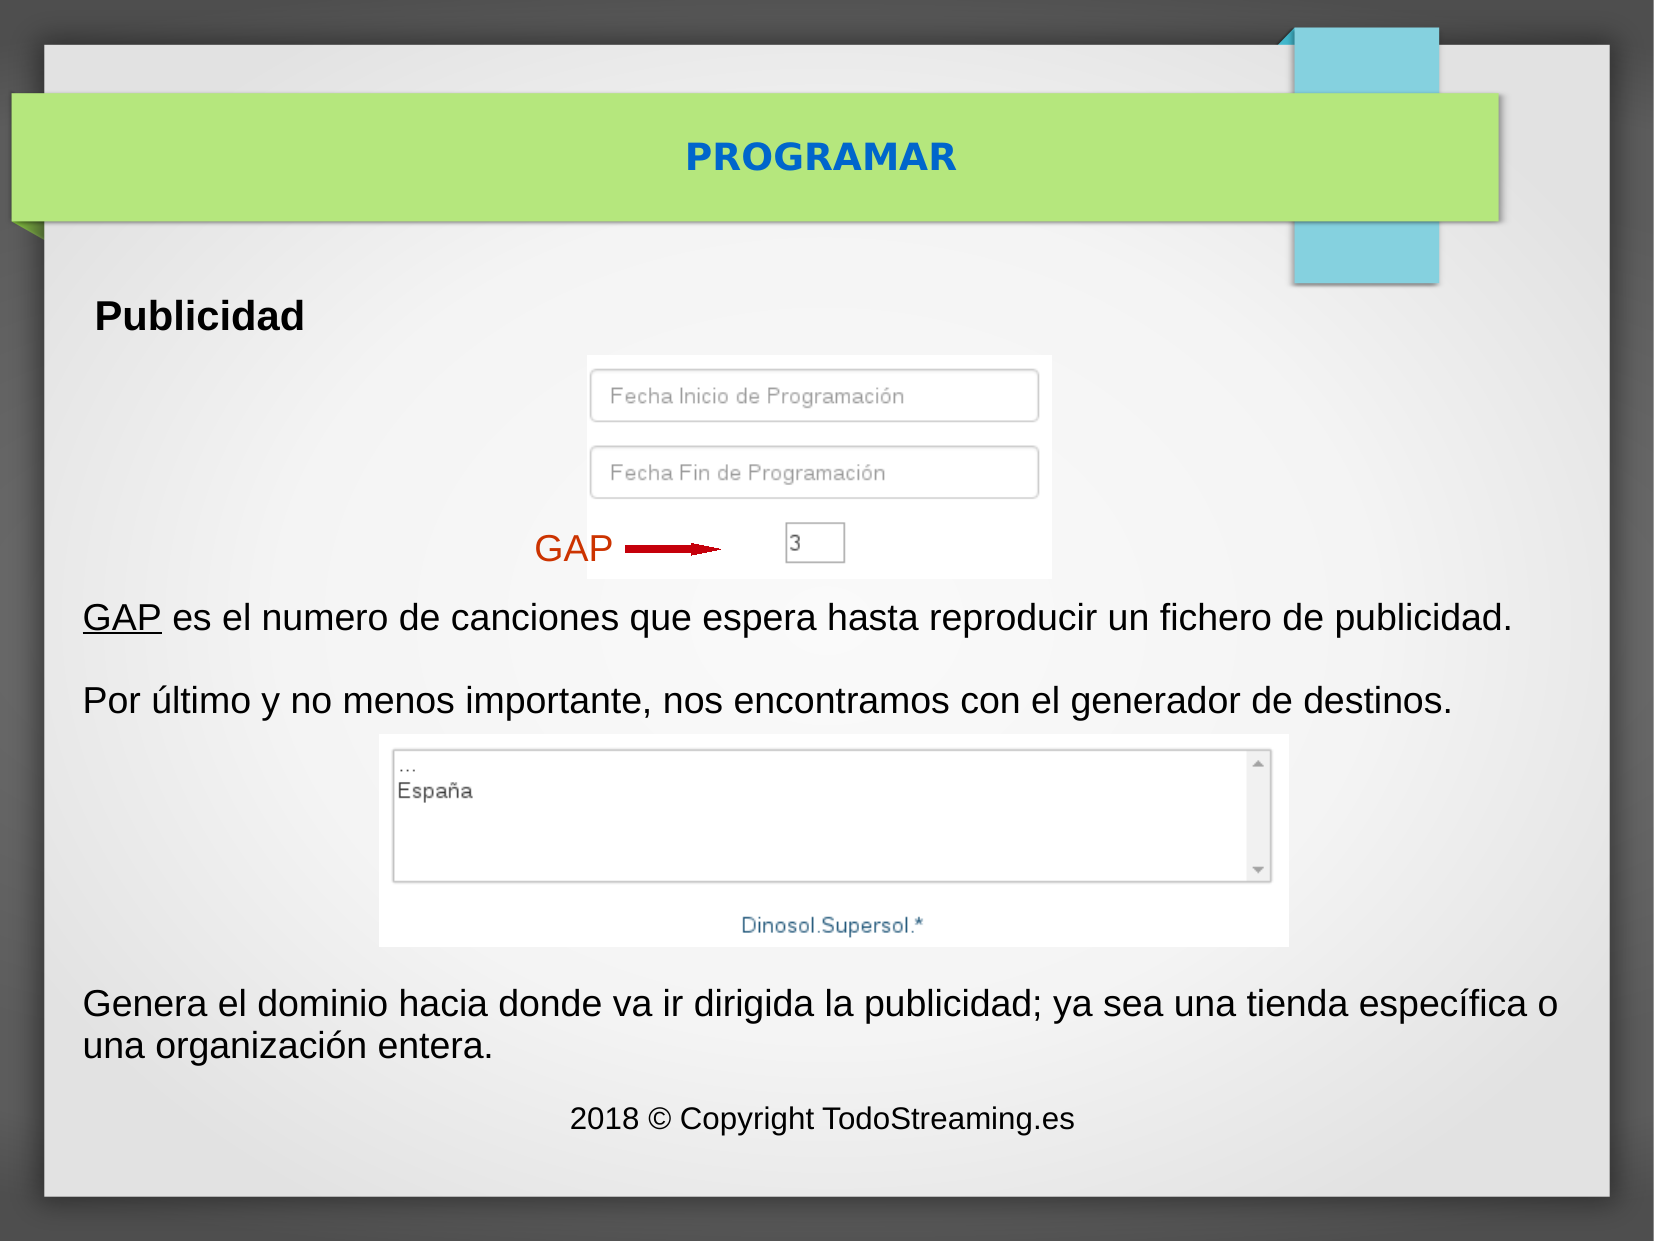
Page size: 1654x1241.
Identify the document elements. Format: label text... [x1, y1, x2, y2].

text_box 2018 © Copyright TodoStreaming.es [555, 1094, 1099, 1146]
text_box [625, 543, 721, 556]
text_box Genera el dominio hacia donde va ir dirigida la publicidad; ya sea una tienda específica o una organización entera. [82, 980, 1571, 1069]
picture [0, 0, 1654, 1241]
title PROGRAMAR [685, 113, 969, 201]
text_box Publicidad [94, 283, 319, 348]
text_box GAP es el numero de canciones que espera hasta reproducir un fichero de publicidad. Por último y no menos importante, nos encontramos con el generador de destinos. [82, 595, 1571, 722]
text_box GAP [519, 519, 638, 579]
